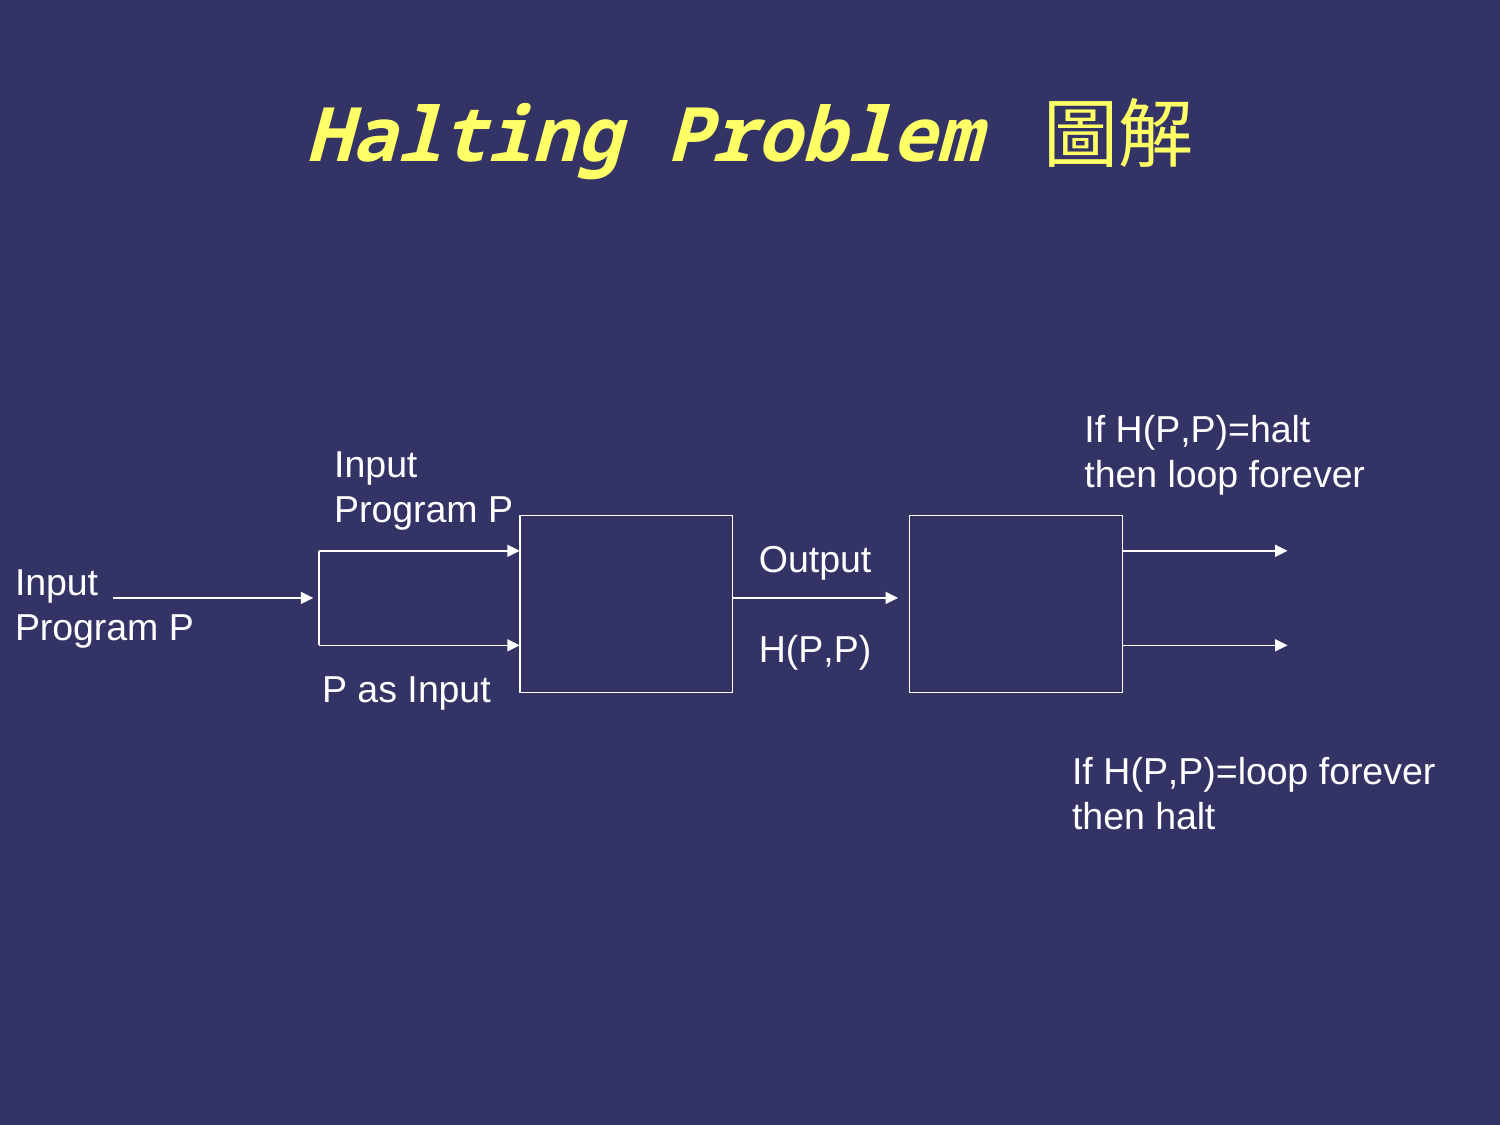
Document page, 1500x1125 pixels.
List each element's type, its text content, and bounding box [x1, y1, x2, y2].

text_box If H(P,P)=halt then loop forever [1069, 397, 1381, 503]
text_box Output H(P,P) [744, 527, 887, 678]
title Halting Problem 圖解 [75, 37, 1426, 225]
text_box P as Input [307, 656, 506, 718]
text_box If H(P,P)=loop forever then halt [1057, 739, 1451, 846]
text_box Input Program P [319, 432, 529, 538]
text_box Input Program P [0, 550, 209, 657]
